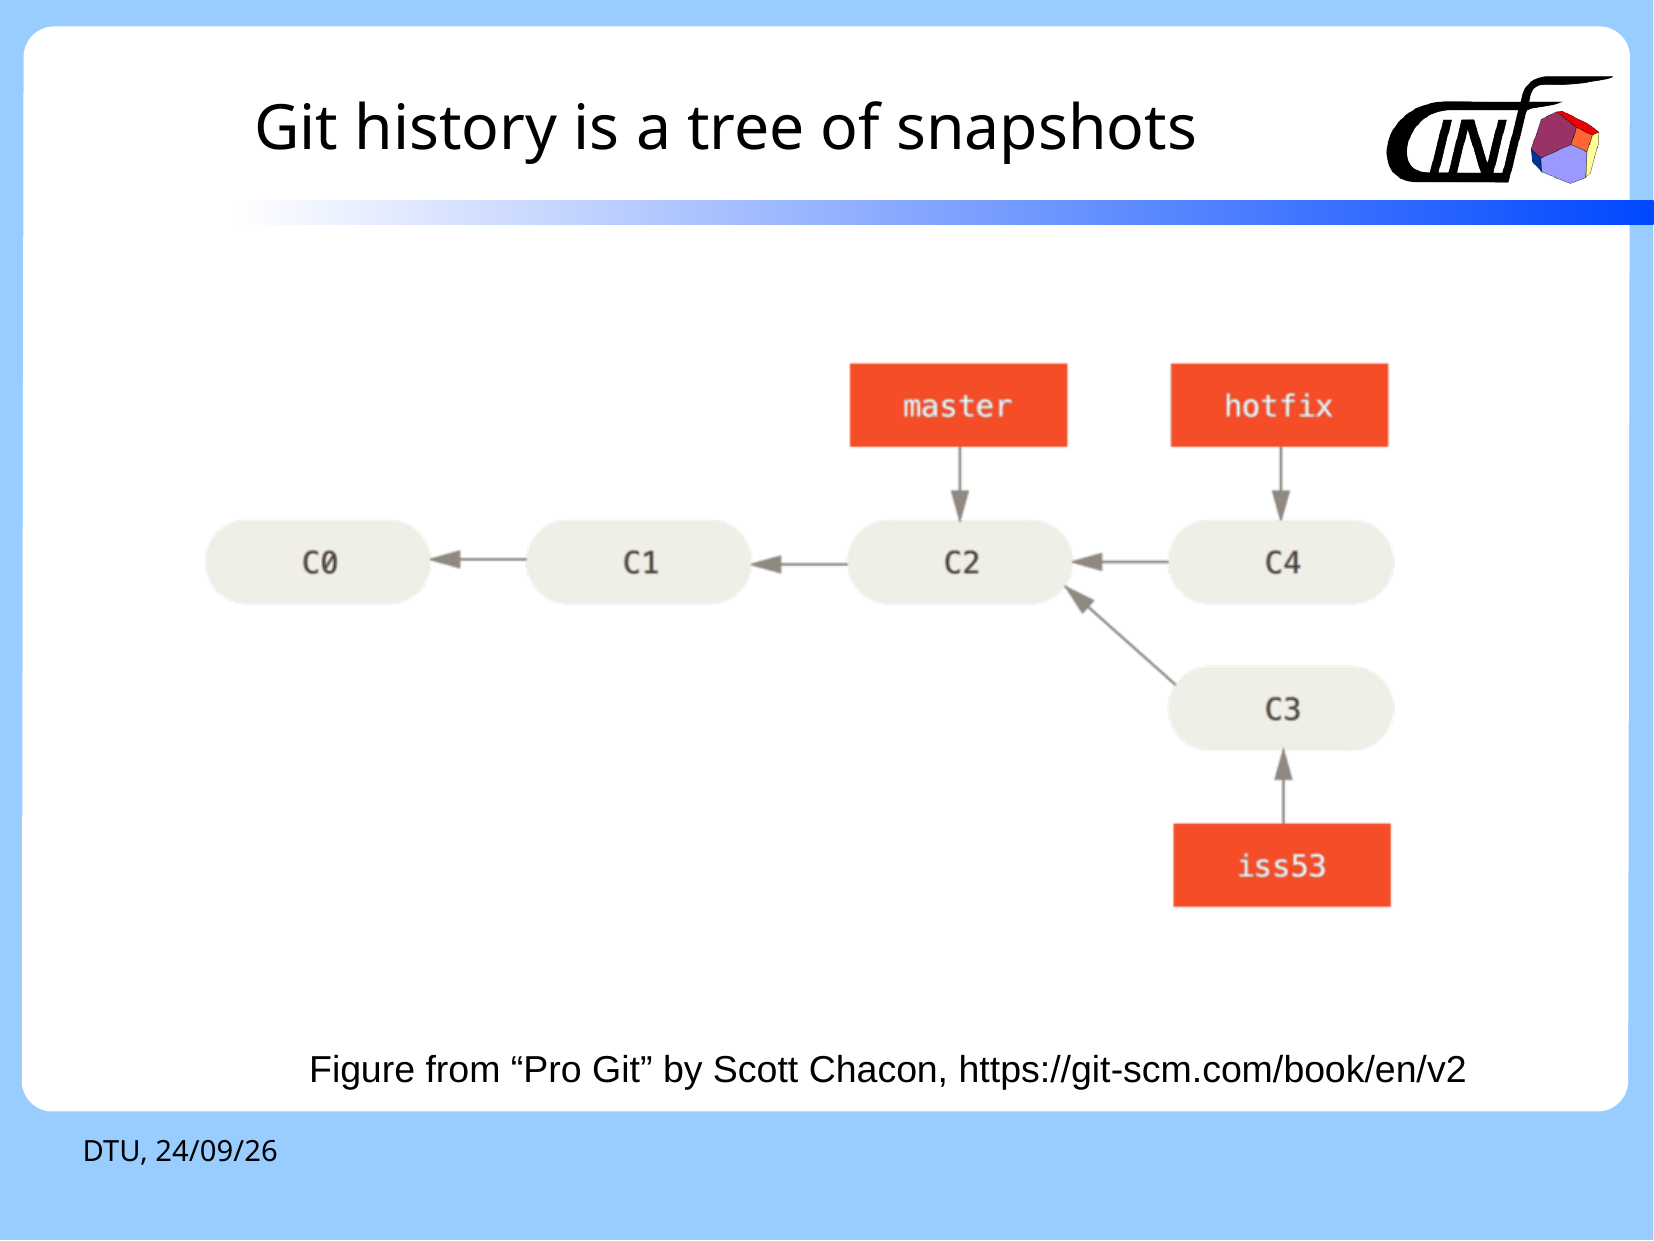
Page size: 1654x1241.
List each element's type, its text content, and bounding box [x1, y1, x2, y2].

title Git history is a tree of snapshots [82, 49, 1371, 201]
picture [173, 336, 1424, 935]
picture [1386, 76, 1613, 184]
text_box Figure from “Pro Git” by Scott Chacon, https://git-scm.com/book/en/v2 [294, 1041, 1483, 1099]
